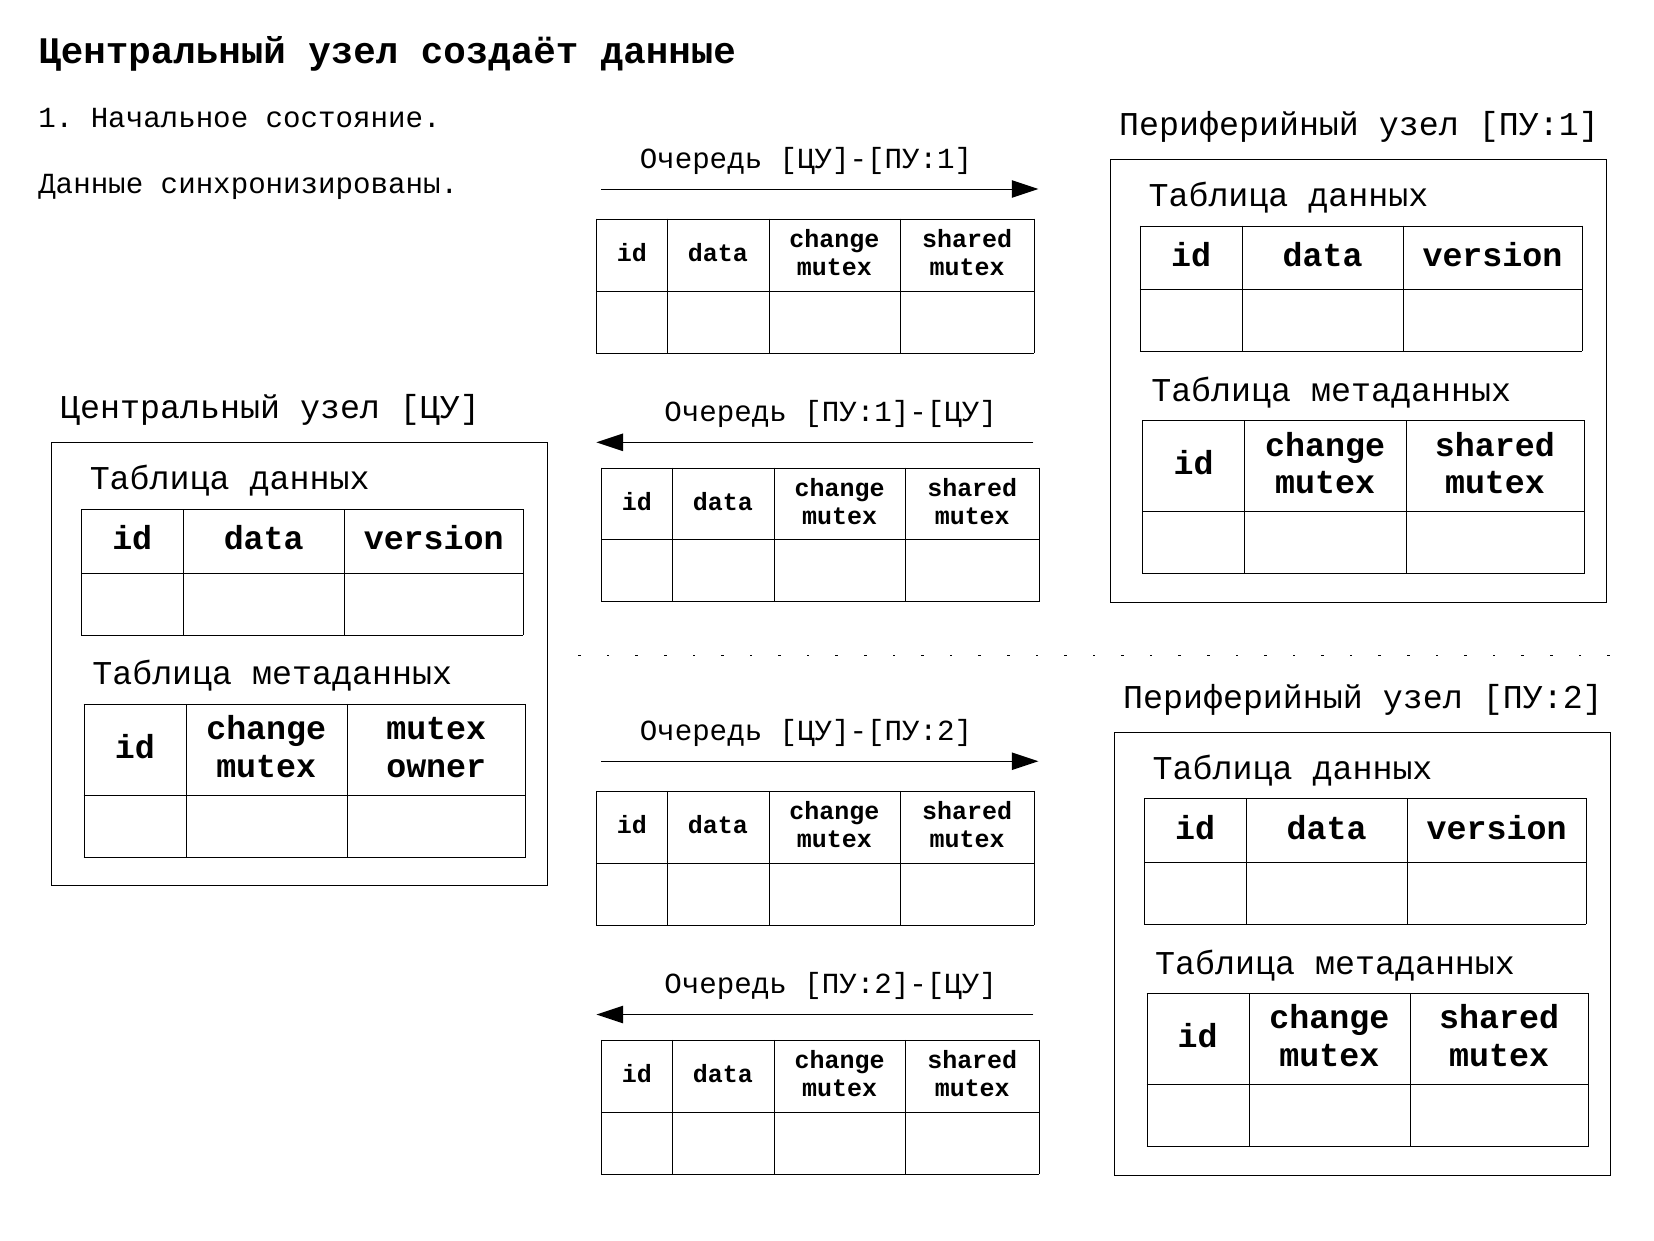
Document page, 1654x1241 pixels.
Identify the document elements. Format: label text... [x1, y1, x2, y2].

table_header change mutex [1245, 421, 1406, 511]
table_cell [1145, 863, 1246, 924]
table_cell [345, 574, 523, 635]
text_box Таблица данных [1133, 171, 1444, 224]
table_cell [597, 292, 667, 353]
table_header shared mutex [1411, 994, 1588, 1084]
text_box [1114, 732, 1611, 1176]
text_box Очередь [ПУ:1]-[ЦУ] [649, 389, 1016, 442]
table_cell [85, 796, 186, 857]
table_header id [597, 220, 667, 291]
table_cell [82, 574, 183, 635]
table_cell [906, 1113, 1039, 1174]
table_cell [770, 292, 900, 353]
table_header shared mutex [906, 1041, 1039, 1112]
table_cell [597, 864, 667, 925]
table_cell [1408, 863, 1586, 924]
table_header data [1243, 227, 1403, 289]
table_header mutex owner [348, 705, 525, 795]
table_header id [602, 469, 672, 539]
table_header id [1145, 799, 1246, 862]
table_cell [348, 796, 525, 857]
table_cell [770, 864, 900, 925]
table_header id [85, 705, 186, 795]
table_cell [1243, 290, 1403, 351]
table_cell [1407, 512, 1584, 573]
table_header data [673, 469, 774, 539]
text_box Очередь [ПУ:2]-[ЦУ] [649, 962, 1016, 1014]
table_header version [1408, 799, 1586, 862]
text_box [1110, 159, 1607, 603]
table_cell [602, 1113, 672, 1174]
table_cell [1141, 290, 1242, 351]
table_header shared mutex [906, 469, 1039, 539]
table_header shared mutex [901, 220, 1034, 291]
table_header data [673, 1041, 774, 1112]
table_cell [775, 1113, 905, 1174]
table_cell [673, 1113, 774, 1174]
table_cell [775, 540, 905, 601]
table_cell [1411, 1085, 1588, 1146]
table_cell [906, 540, 1039, 601]
text_box 1. Начальное состояние. Данные синхронизированы. [23, 96, 474, 244]
text_box Таблица метаданных [1136, 366, 1527, 419]
table_cell [1245, 512, 1406, 573]
table_header id [597, 792, 667, 863]
text_box Таблица метаданных [1140, 938, 1531, 992]
text_box Очередь [ЦУ]-[ПУ:2] [624, 708, 992, 762]
table_header version [345, 510, 523, 573]
table_cell [668, 292, 769, 353]
table_header change mutex [770, 792, 900, 863]
table_cell [187, 796, 347, 857]
text_box Таблица данных [75, 454, 385, 508]
table_header data [668, 220, 769, 291]
table_header shared mutex [1407, 421, 1584, 511]
table_header change mutex [775, 1041, 905, 1112]
text_box Центральный узел [ЦУ] [45, 383, 556, 437]
table_header change mutex [187, 705, 347, 795]
table_cell [668, 864, 769, 925]
table_header version [1404, 227, 1582, 289]
text_box Центральный узел создаёт данные [23, 25, 774, 83]
table_header change mutex [770, 220, 900, 291]
table_cell [1404, 290, 1582, 351]
table_cell [1143, 512, 1244, 573]
table_header id [1143, 421, 1244, 511]
table_cell [1250, 1085, 1410, 1146]
text_box Периферийный узел [ПУ:2] [1108, 673, 1619, 726]
table_header id [1141, 227, 1242, 289]
table_header change mutex [775, 469, 905, 539]
table_header id [82, 510, 183, 573]
table_header id [1148, 994, 1249, 1084]
text_box Таблица данных [1137, 744, 1448, 797]
text_box Периферийный узел [ПУ:1] [1104, 100, 1614, 153]
table_header change mutex [1250, 994, 1410, 1084]
table_cell [602, 540, 672, 601]
text_box Таблица метаданных [77, 649, 468, 703]
table_header shared mutex [901, 792, 1034, 863]
table_header data [668, 792, 769, 863]
table_cell [673, 540, 774, 601]
table_cell [1247, 863, 1407, 924]
table_header data [1247, 799, 1407, 862]
table_header id [602, 1041, 672, 1112]
table_cell [901, 864, 1034, 925]
text_box [51, 442, 548, 886]
table_cell [901, 292, 1034, 353]
table_cell [1148, 1085, 1249, 1146]
text_box Очередь [ЦУ]-[ПУ:1] [624, 136, 992, 189]
table_cell [184, 574, 344, 635]
table_header data [184, 510, 344, 573]
